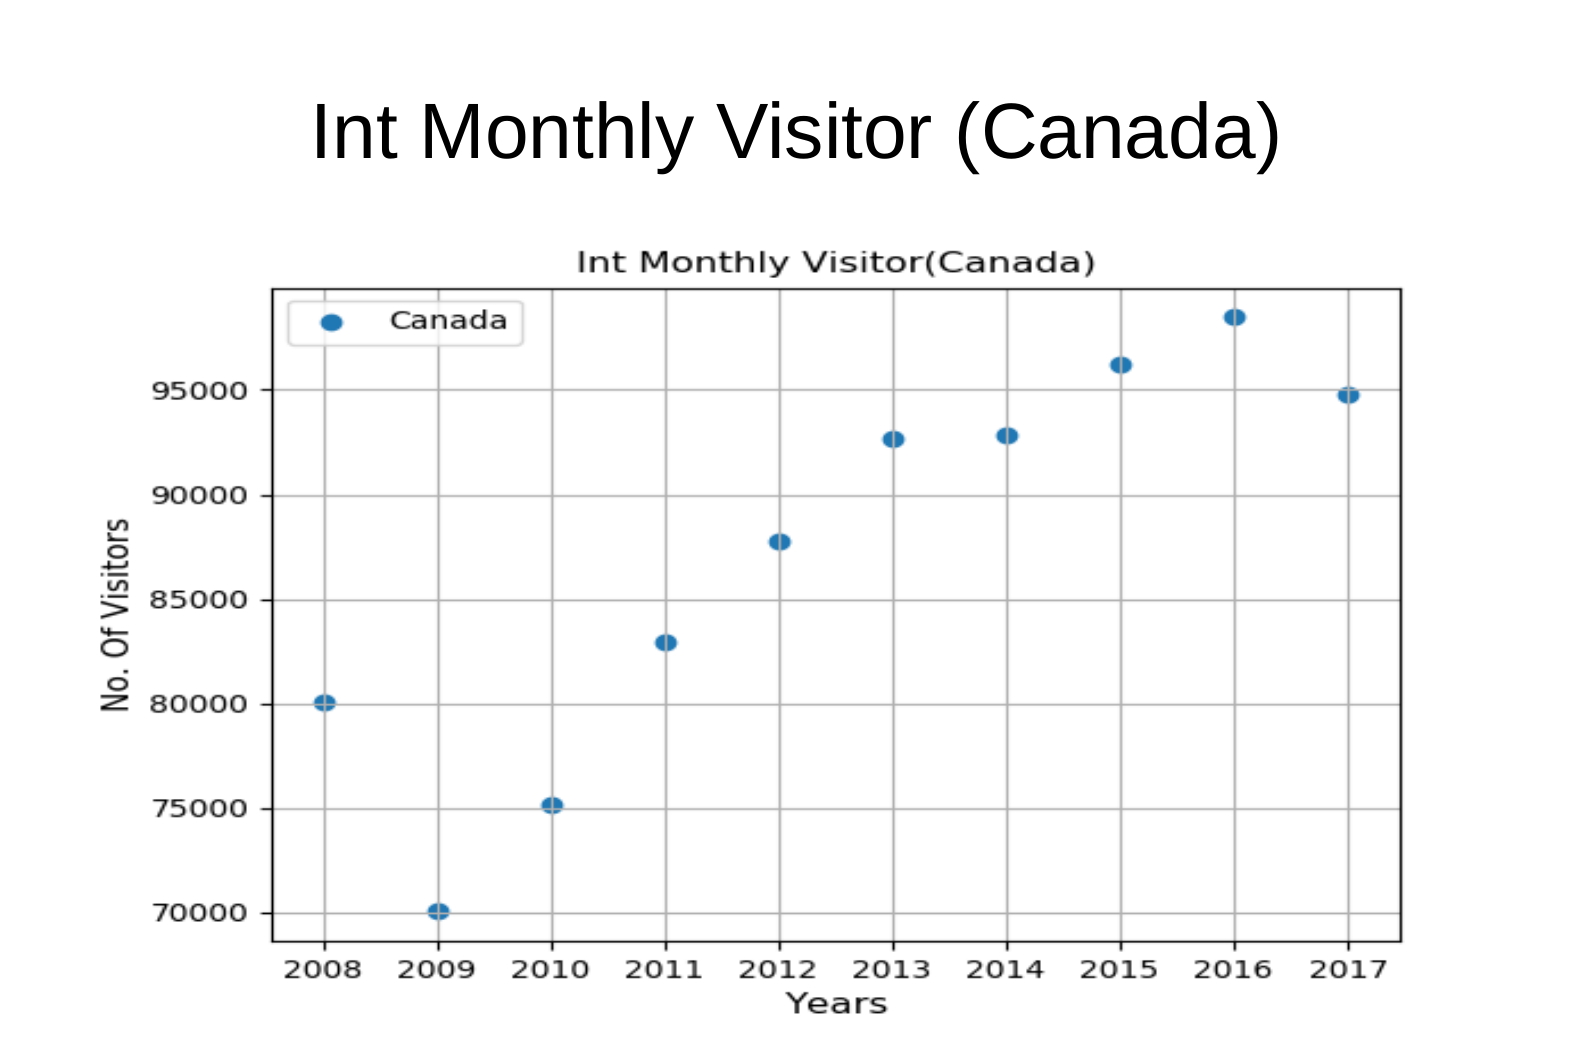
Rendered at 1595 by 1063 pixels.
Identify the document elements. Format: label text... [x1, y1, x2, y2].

title Int Monthly Visitor (Canada) [79, 42, 1515, 220]
picture [90, 186, 1546, 1036]
